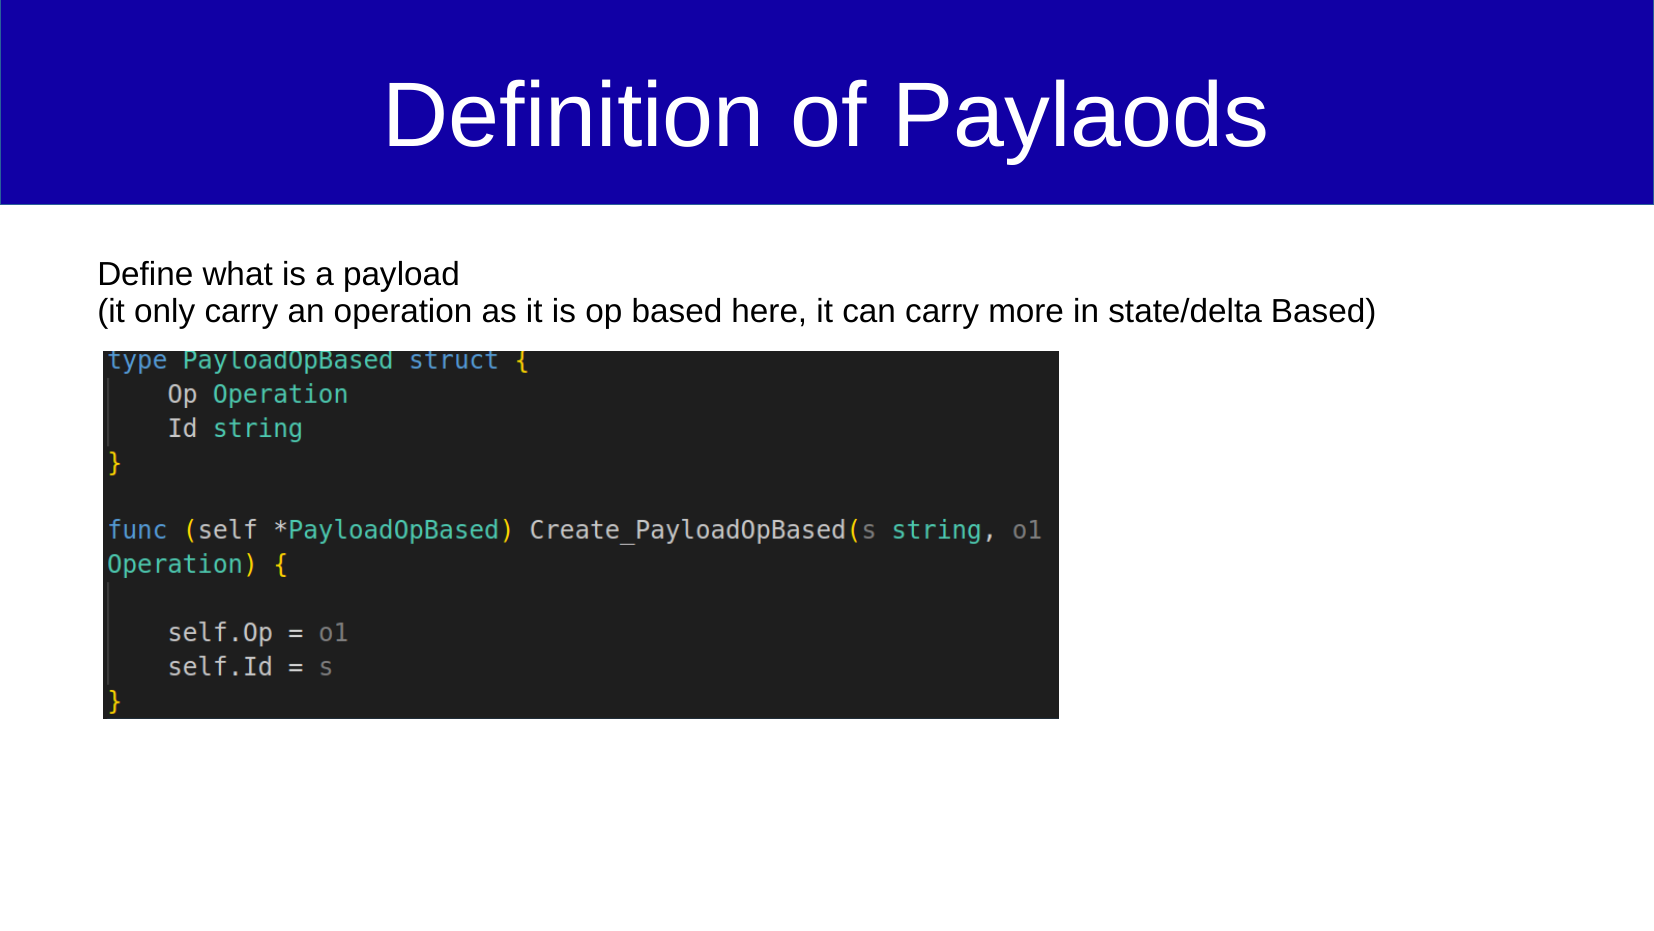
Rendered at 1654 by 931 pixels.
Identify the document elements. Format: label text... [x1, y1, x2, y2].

picture [103, 351, 1059, 719]
title Definition of Paylaods [82, 37, 1571, 193]
subtitle Define what is a payload (it only carry an operation as it is op based here, it can carry more in state/delta Based) [97, 255, 1403, 376]
text_box [0, 0, 1654, 205]
